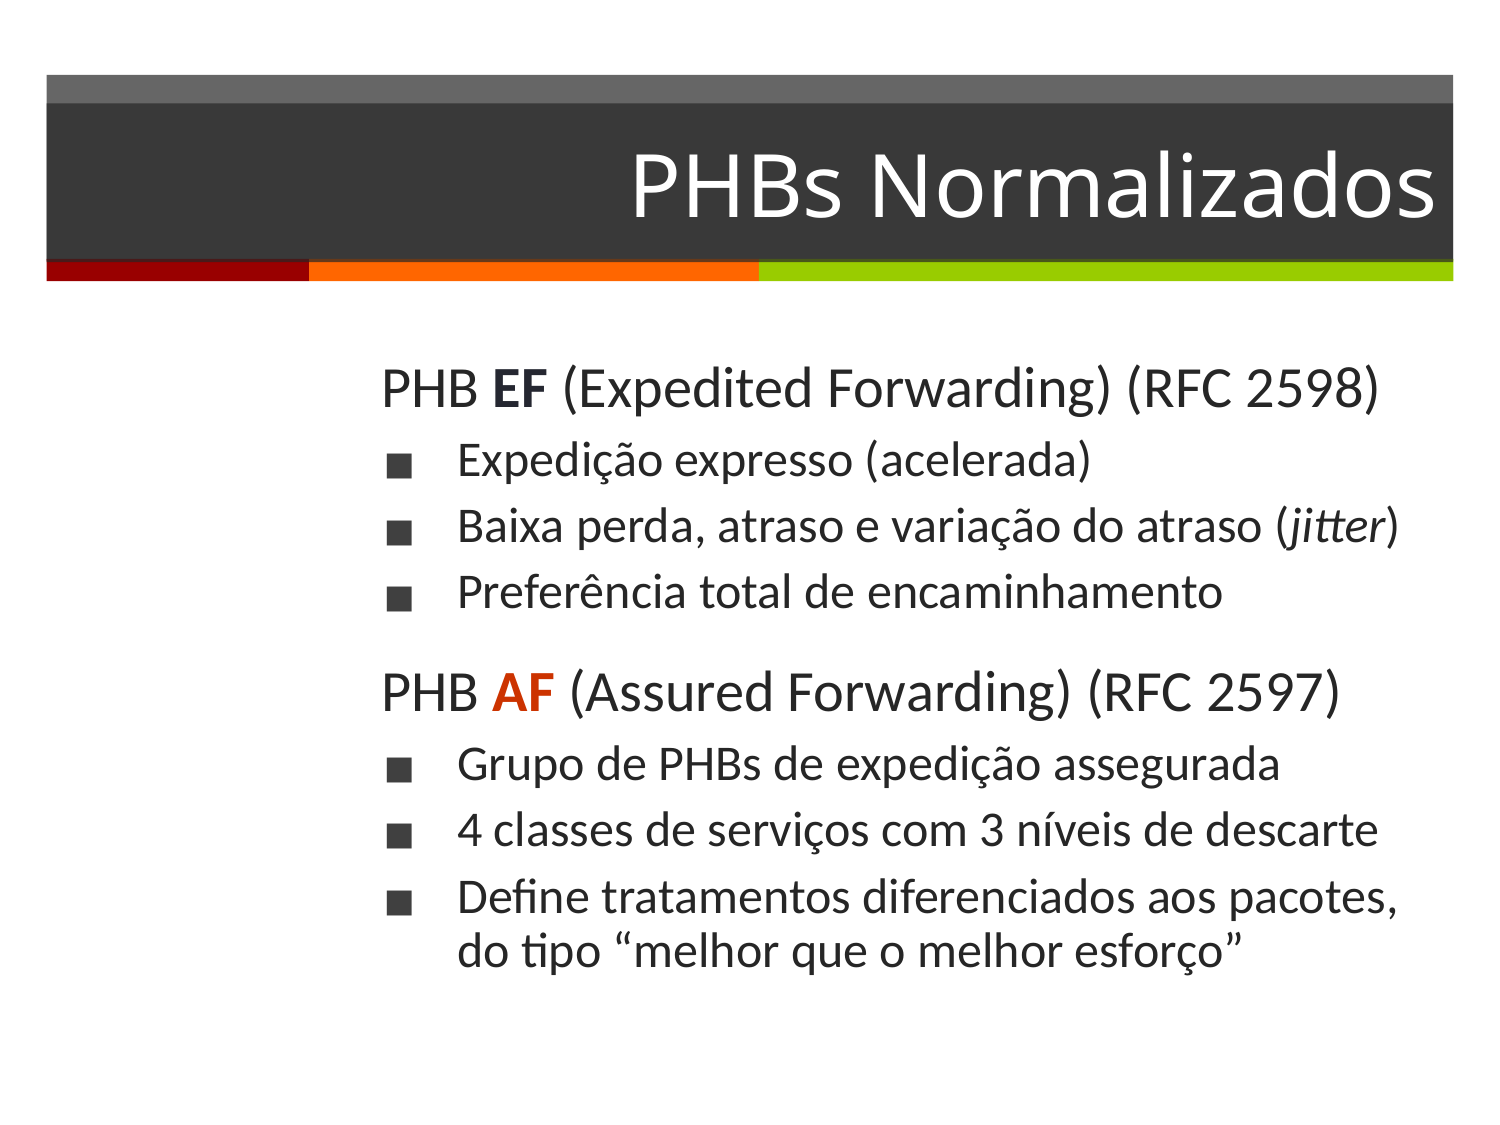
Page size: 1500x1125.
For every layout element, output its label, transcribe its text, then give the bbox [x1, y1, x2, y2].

title PHBs Normalizados [46, 103, 1454, 263]
list PHB EF (Expedited Forwarding) (RFC 2598) Expedição expresso (acelerada) Baixa perda, atraso e variação do atraso (jitter) Preferência total de encaminhamento PHB AF (Assured Forwarding) (RFC 2597) Grupo de PHBs de expedição assegurada 4 classes de serviços com 3 níveis de descarte Define tratamentos diferenciados aos pacotes, do tipo “melhor que o melhor esforço” [292, 350, 1454, 1005]
